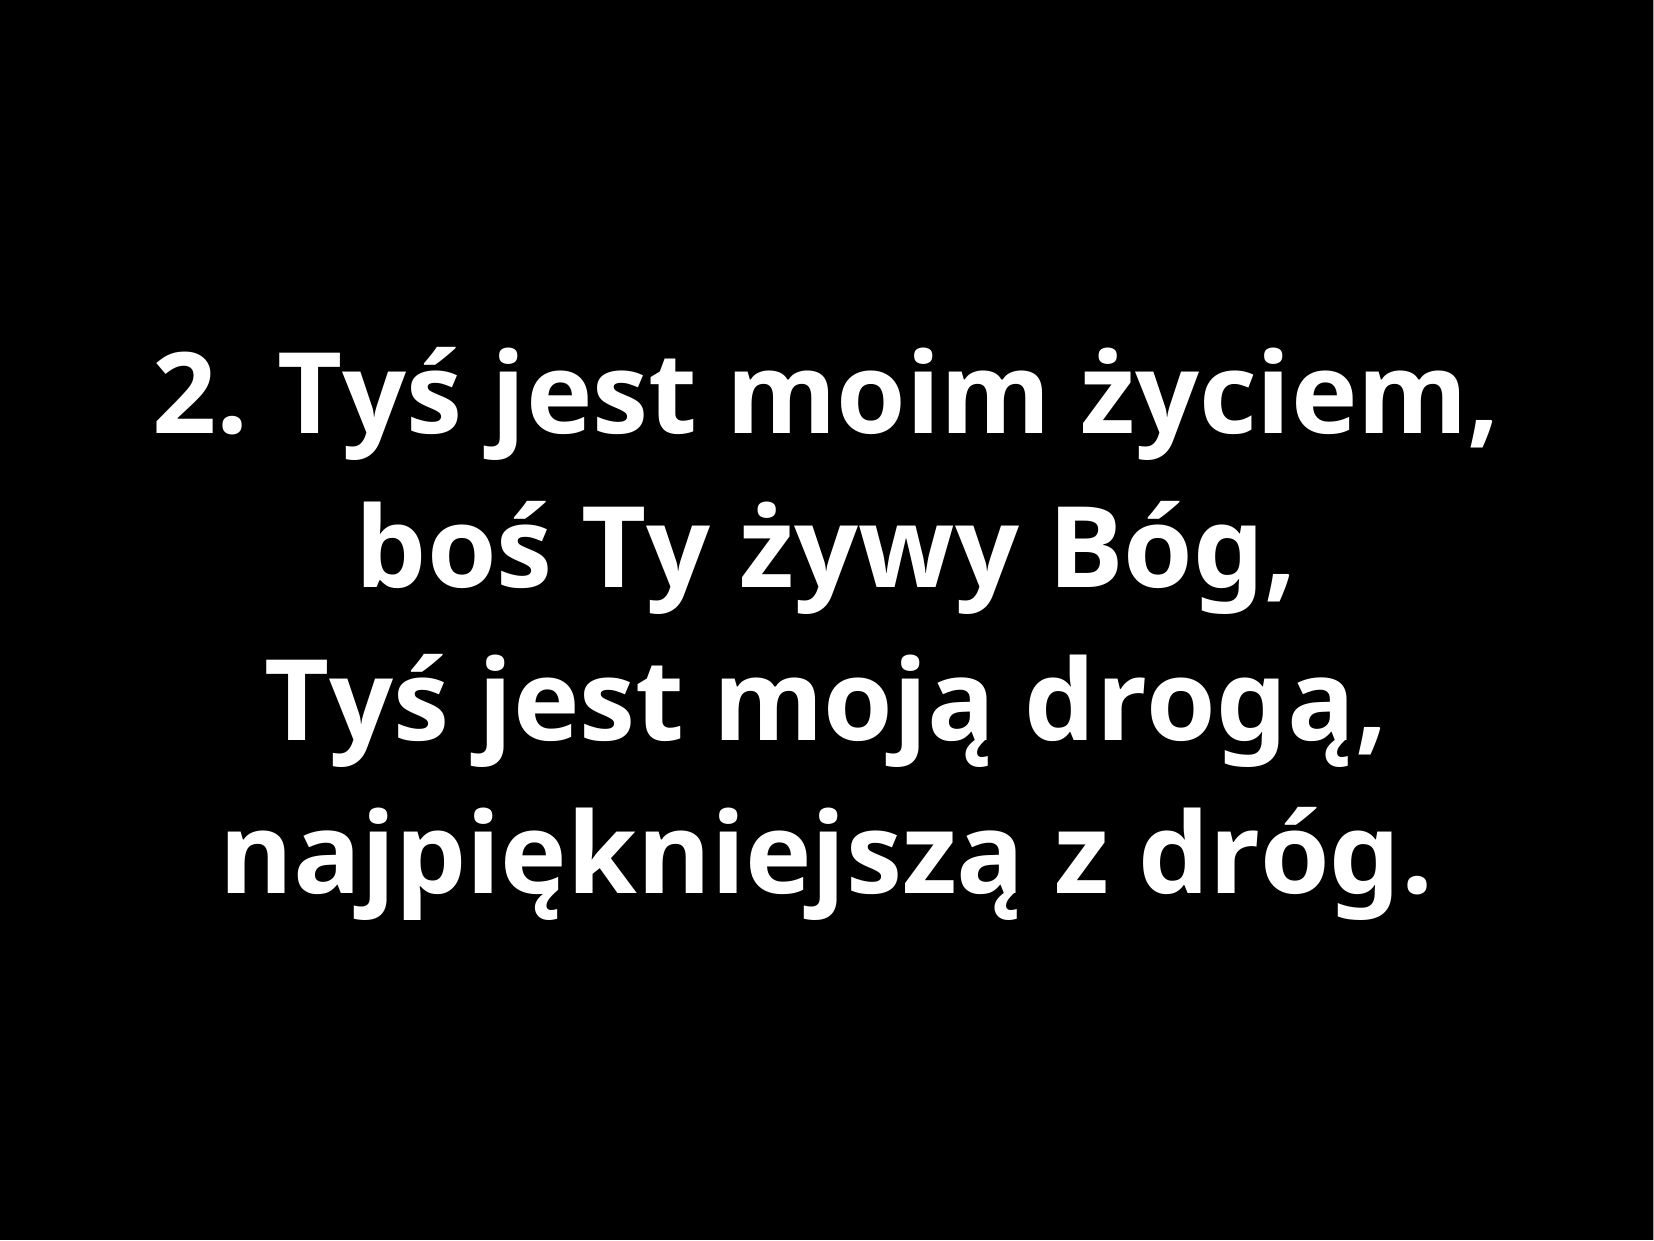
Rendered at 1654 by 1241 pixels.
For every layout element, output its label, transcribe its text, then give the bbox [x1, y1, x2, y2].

title 2. Tyś jest moim życiem, boś Ty żywy Bóg, Tyś jest moją drogą, najpiękniejszą z dróg. [0, 0, 1654, 1241]
